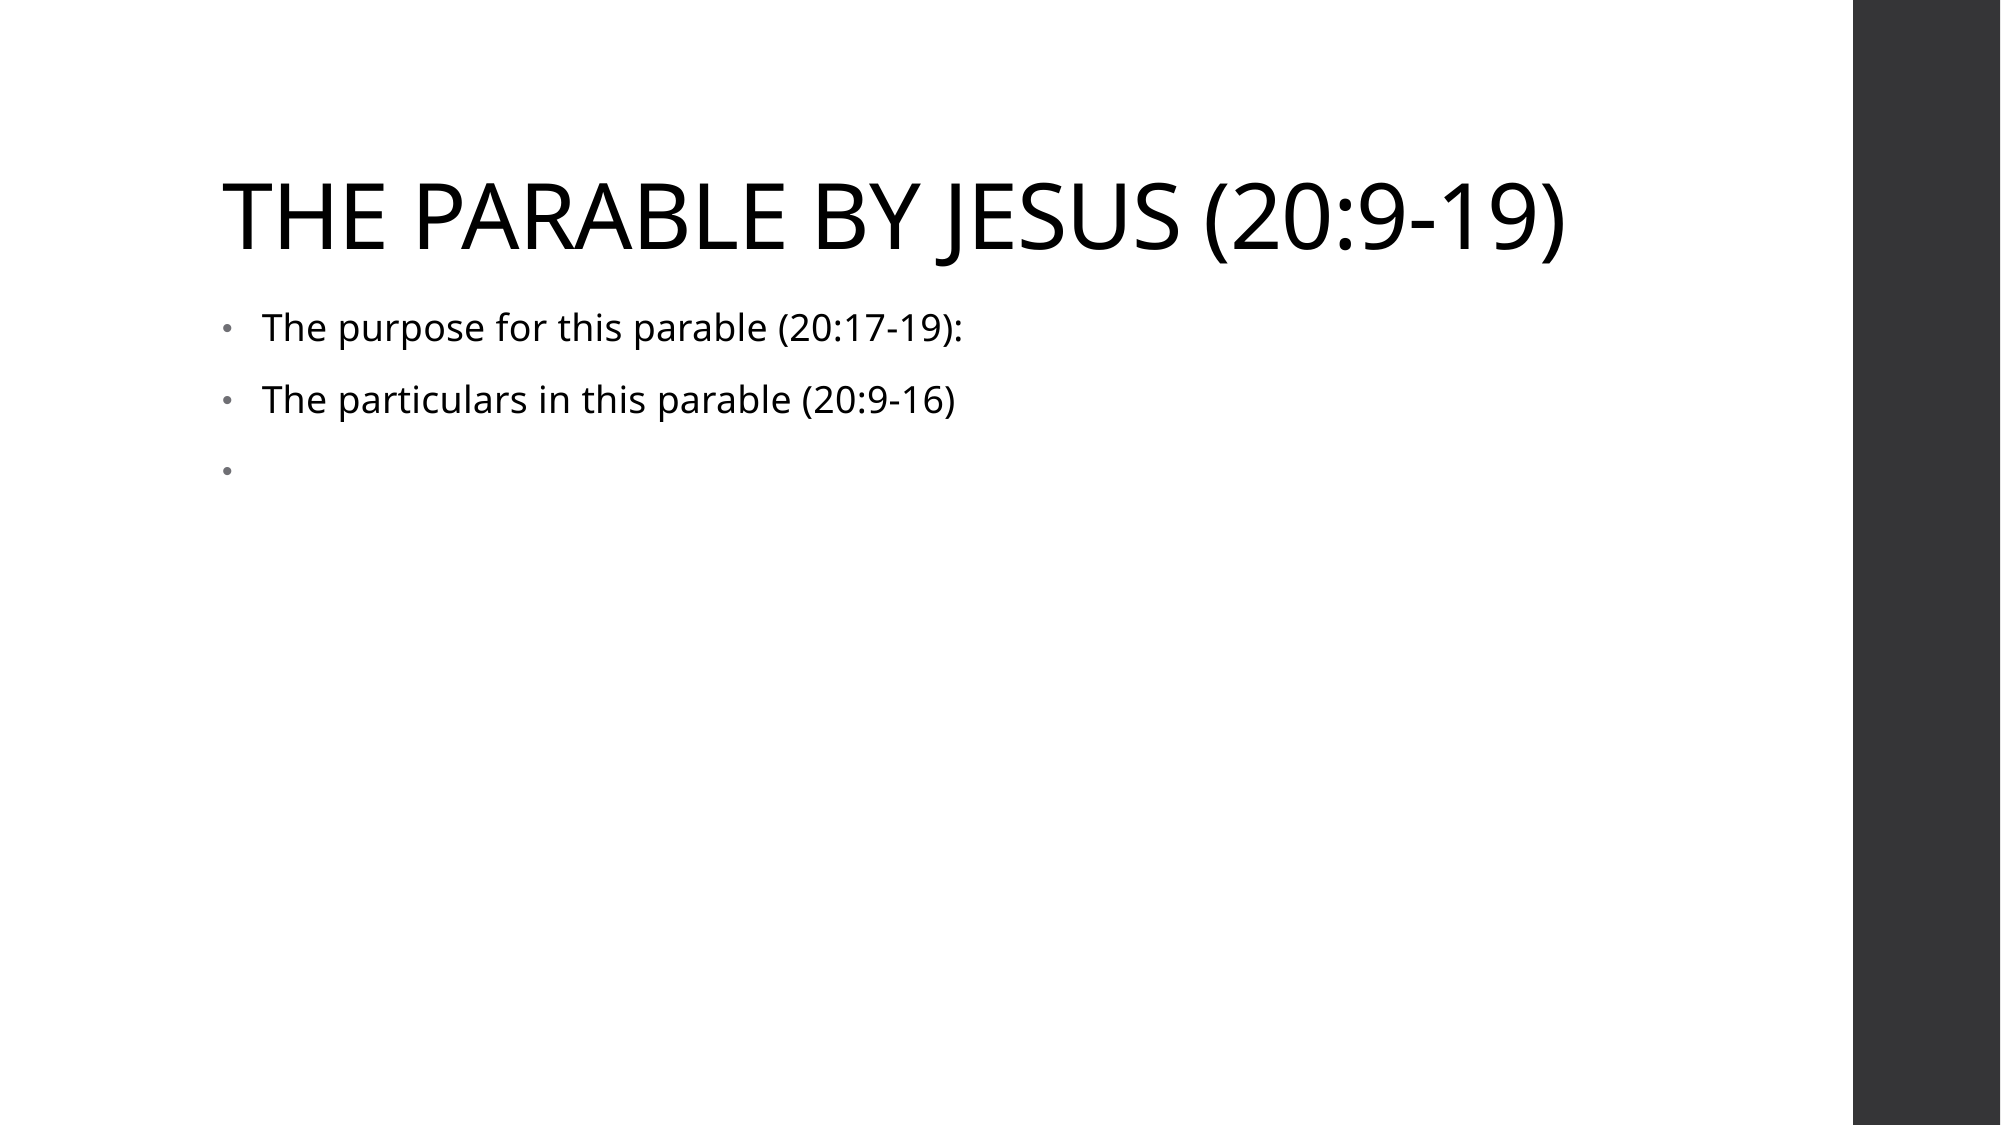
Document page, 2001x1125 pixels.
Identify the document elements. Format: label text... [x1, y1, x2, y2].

list The purpose for this parable (20:17-19): The particulars in this parable (20:9-16) [206, 299, 1617, 1014]
title THE PARABLE BY JESUS (20:9-19) [206, 60, 1797, 278]
